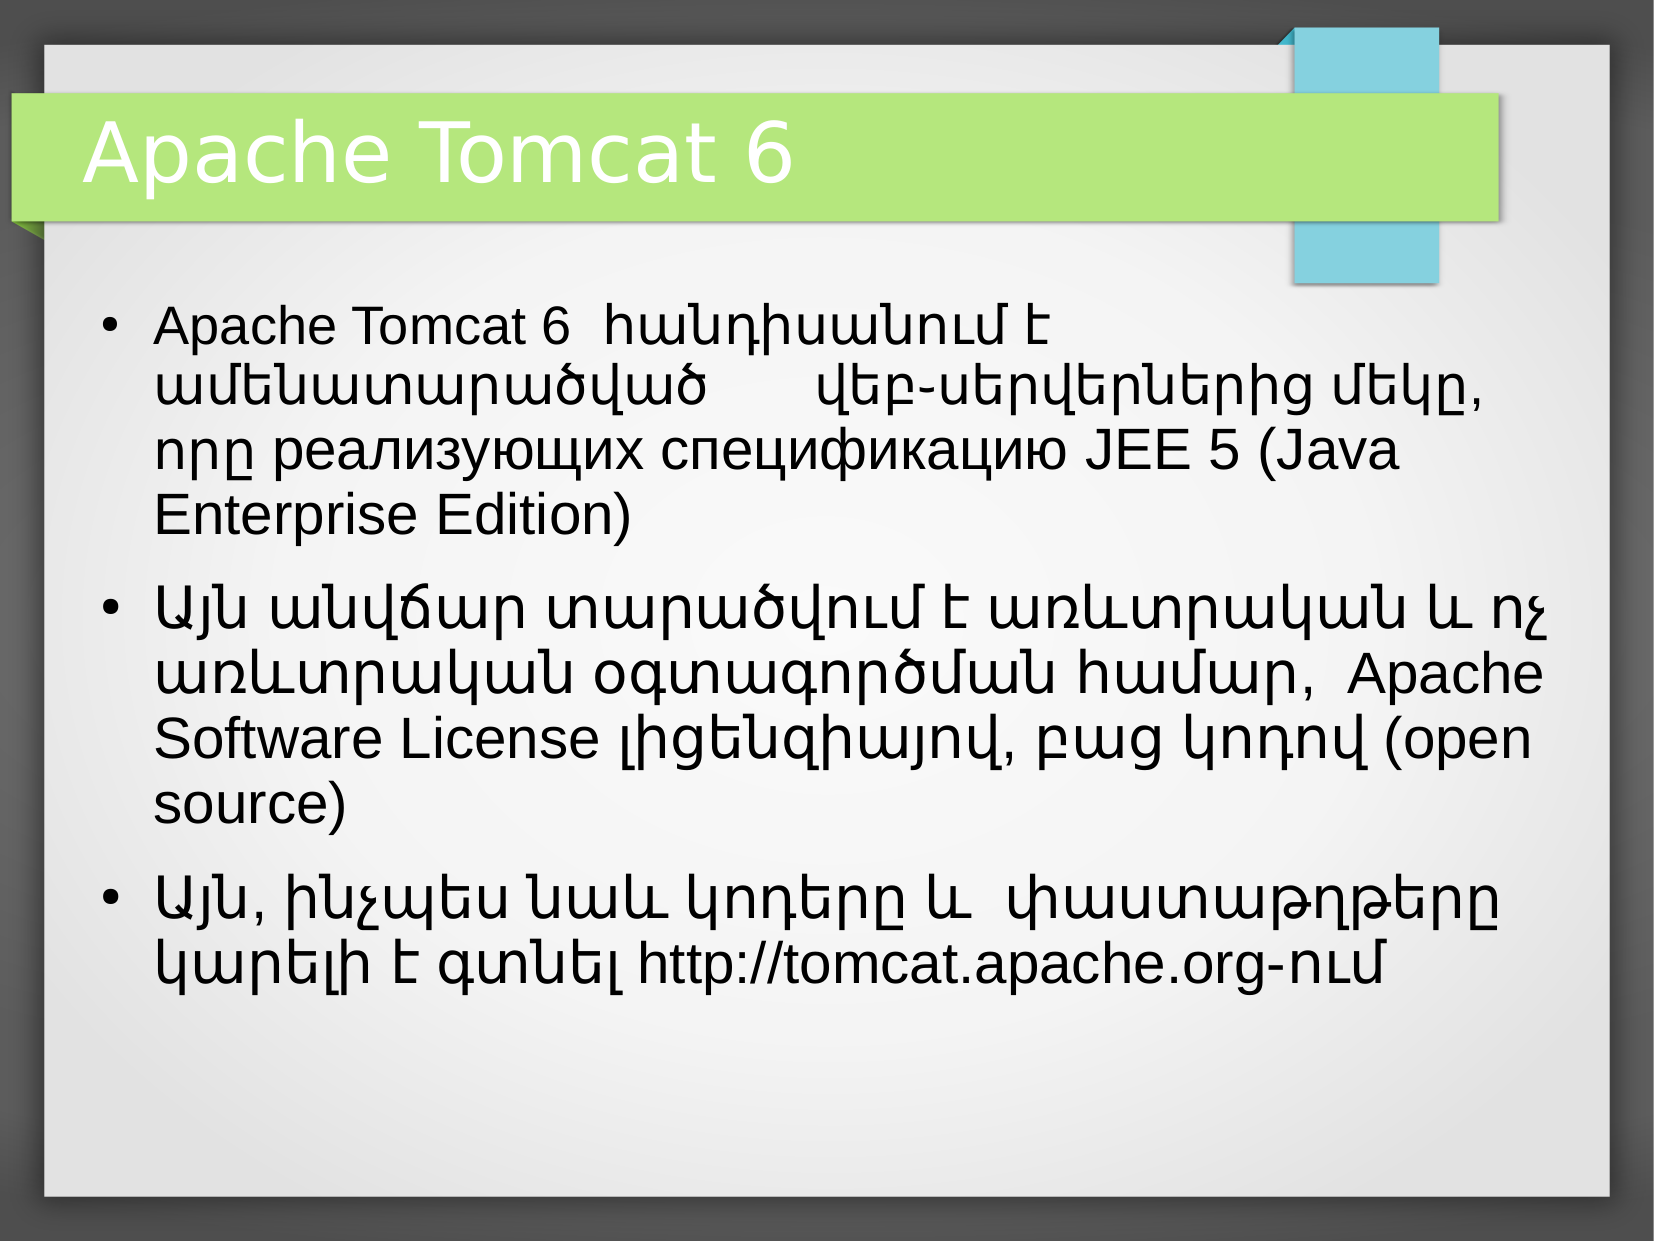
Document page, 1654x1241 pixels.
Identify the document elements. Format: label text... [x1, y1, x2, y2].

title Apache Tomcat 6 [82, 94, 1264, 213]
list Apache Tomcat 6 հանդիսանում է ամենատարածված վեբ֊սերվերներից մեկը, որը реализующих спецификацию JEE 5 (Java Enterprise Edition) Այն անվճար տարածվում է առևտրական և ոչ առևտրական օգտագործման համար, Apache Software License լիցենզիայով, բաց կոդով (open source) Այն, ինչպես նաև կոդերը և փաստաթղթերը կարելի է գտնել http://tomcat.apache.org-ում [82, 295, 1571, 1015]
picture [0, 0, 1654, 1241]
